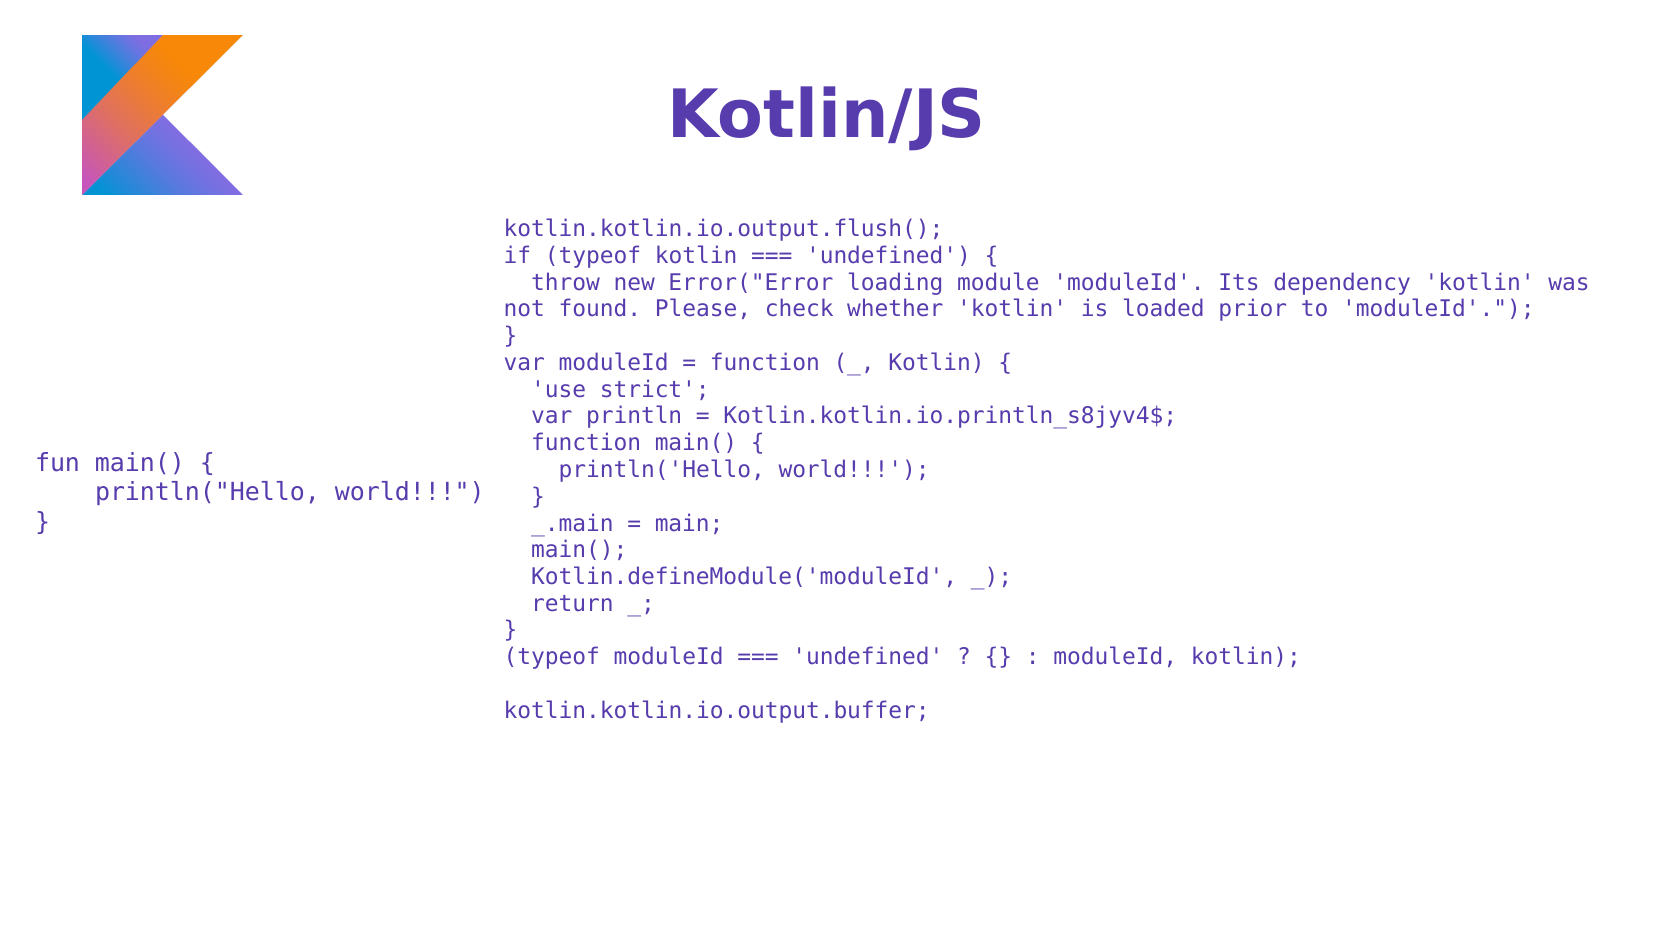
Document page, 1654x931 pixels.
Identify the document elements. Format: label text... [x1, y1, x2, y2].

title Kotlin/JS [243, 37, 1571, 193]
text_box kotlin.kotlin.io.output.flush(); if (typeof kotlin === 'undefined') { throw new Error("Error loading module 'moduleId'. Its dependency 'kotlin' was not found. Please, check whether 'kotlin' is loaded prior to 'moduleId'."); } var moduleId = function (_, Kotlin) { 'use strict'; var println = Kotlin.kotlin.io.println_s8jyv4$; function main() { println('Hello, world!!!'); } _.main = main; main(); Kotlin.defineModule('moduleId', _); return _; } (typeof moduleId === 'undefined' ? {} : moduleId, kotlin); kotlin.kotlin.io.output.buffer; [503, 191, 1619, 748]
picture [82, 35, 243, 195]
text_box fun main() { println("Hello, world!!!") } [35, 257, 503, 727]
